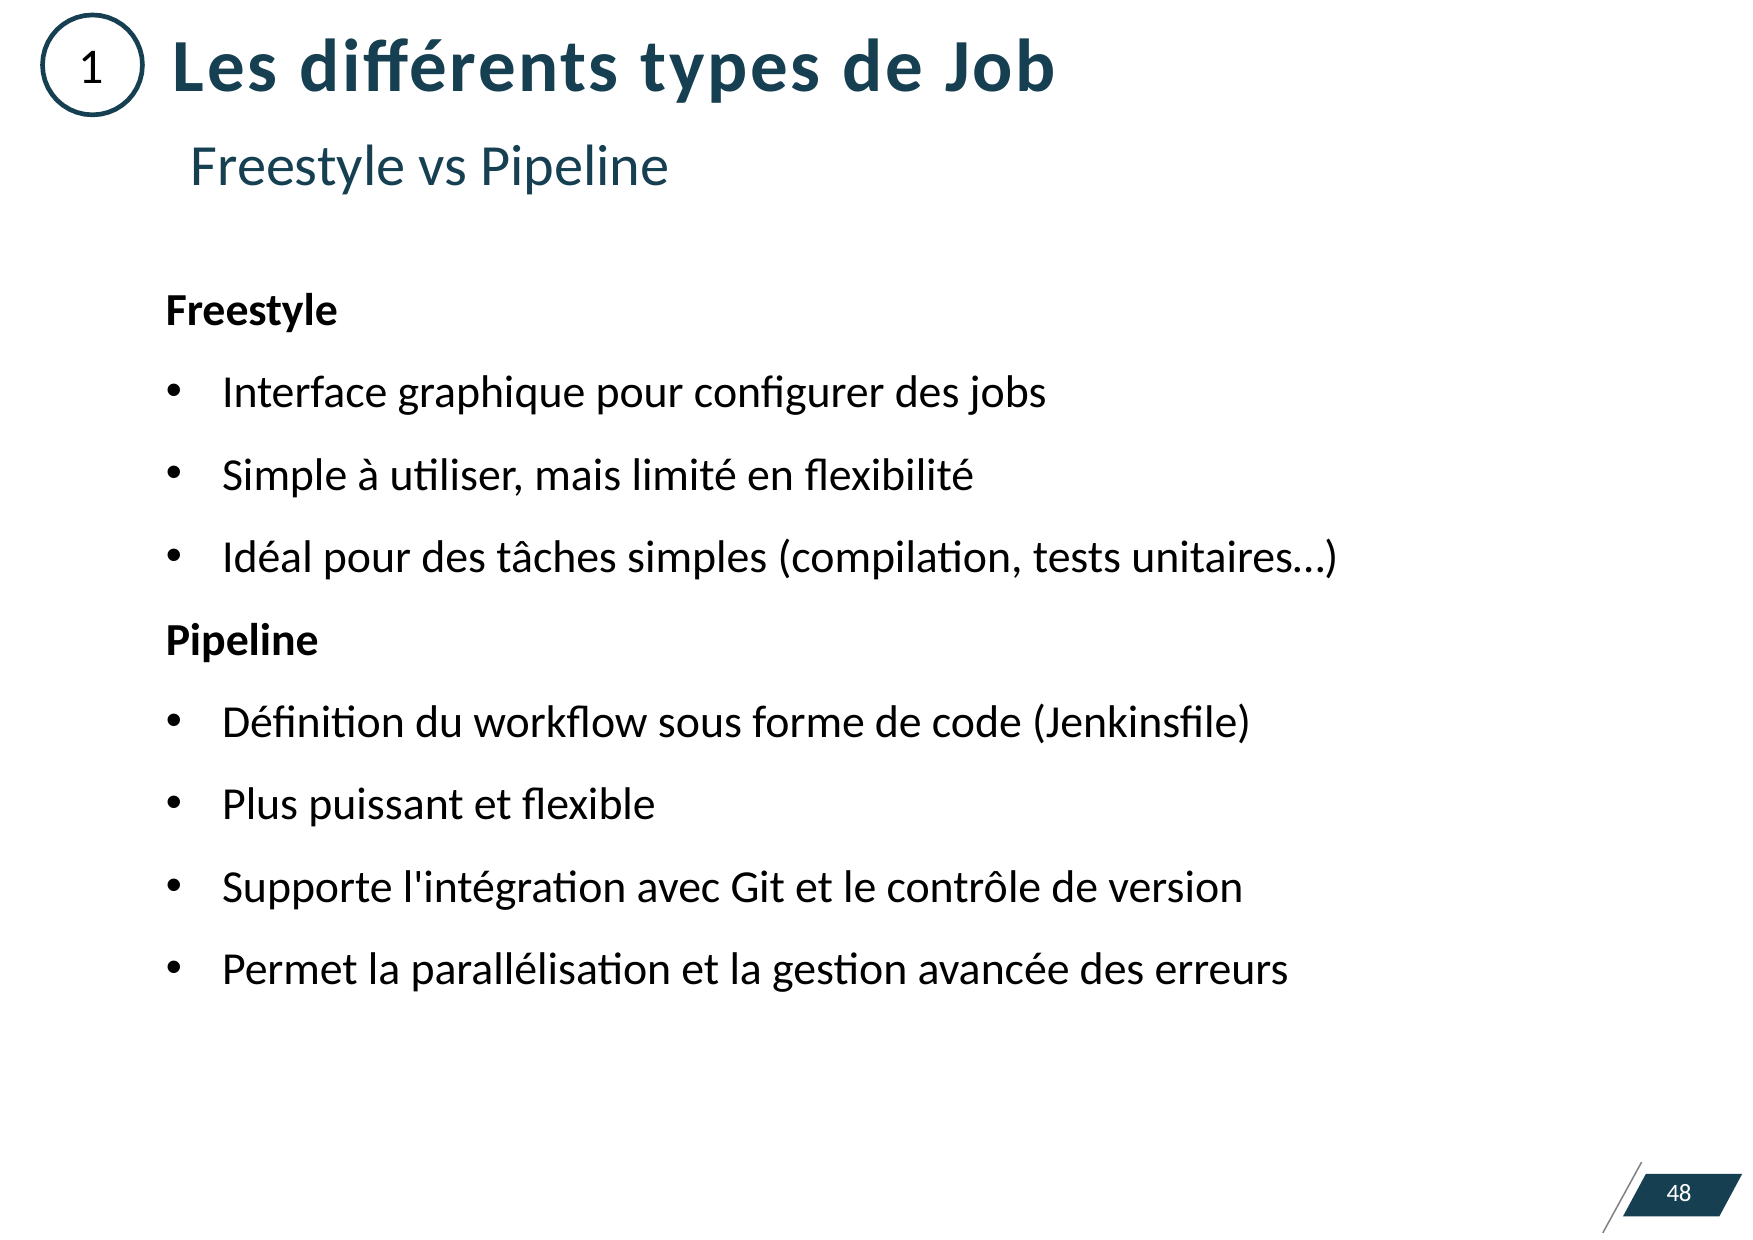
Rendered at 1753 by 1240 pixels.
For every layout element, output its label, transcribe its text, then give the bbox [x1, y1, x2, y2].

title Les différents types de Job [172, 16, 1580, 107]
text_box 48 [1638, 1169, 1707, 1215]
text_box Freestyle Interface graphique pour configurer des jobs Simple à utiliser, mais limité en flexibilité Idéal pour des tâches simples (compilation, tests unitaires…) Pipeline Définition du workflow sous forme de code (Jenkinsfile) Plus puissant et flexible Supporte l'intégration avec Git et le contrôle de version Permet la parallélisation et la gestion avancée des erreurs [151, 244, 1639, 1002]
text_box 1 [76, 31, 109, 94]
text_box Freestyle vs Pipeline [175, 119, 1052, 205]
